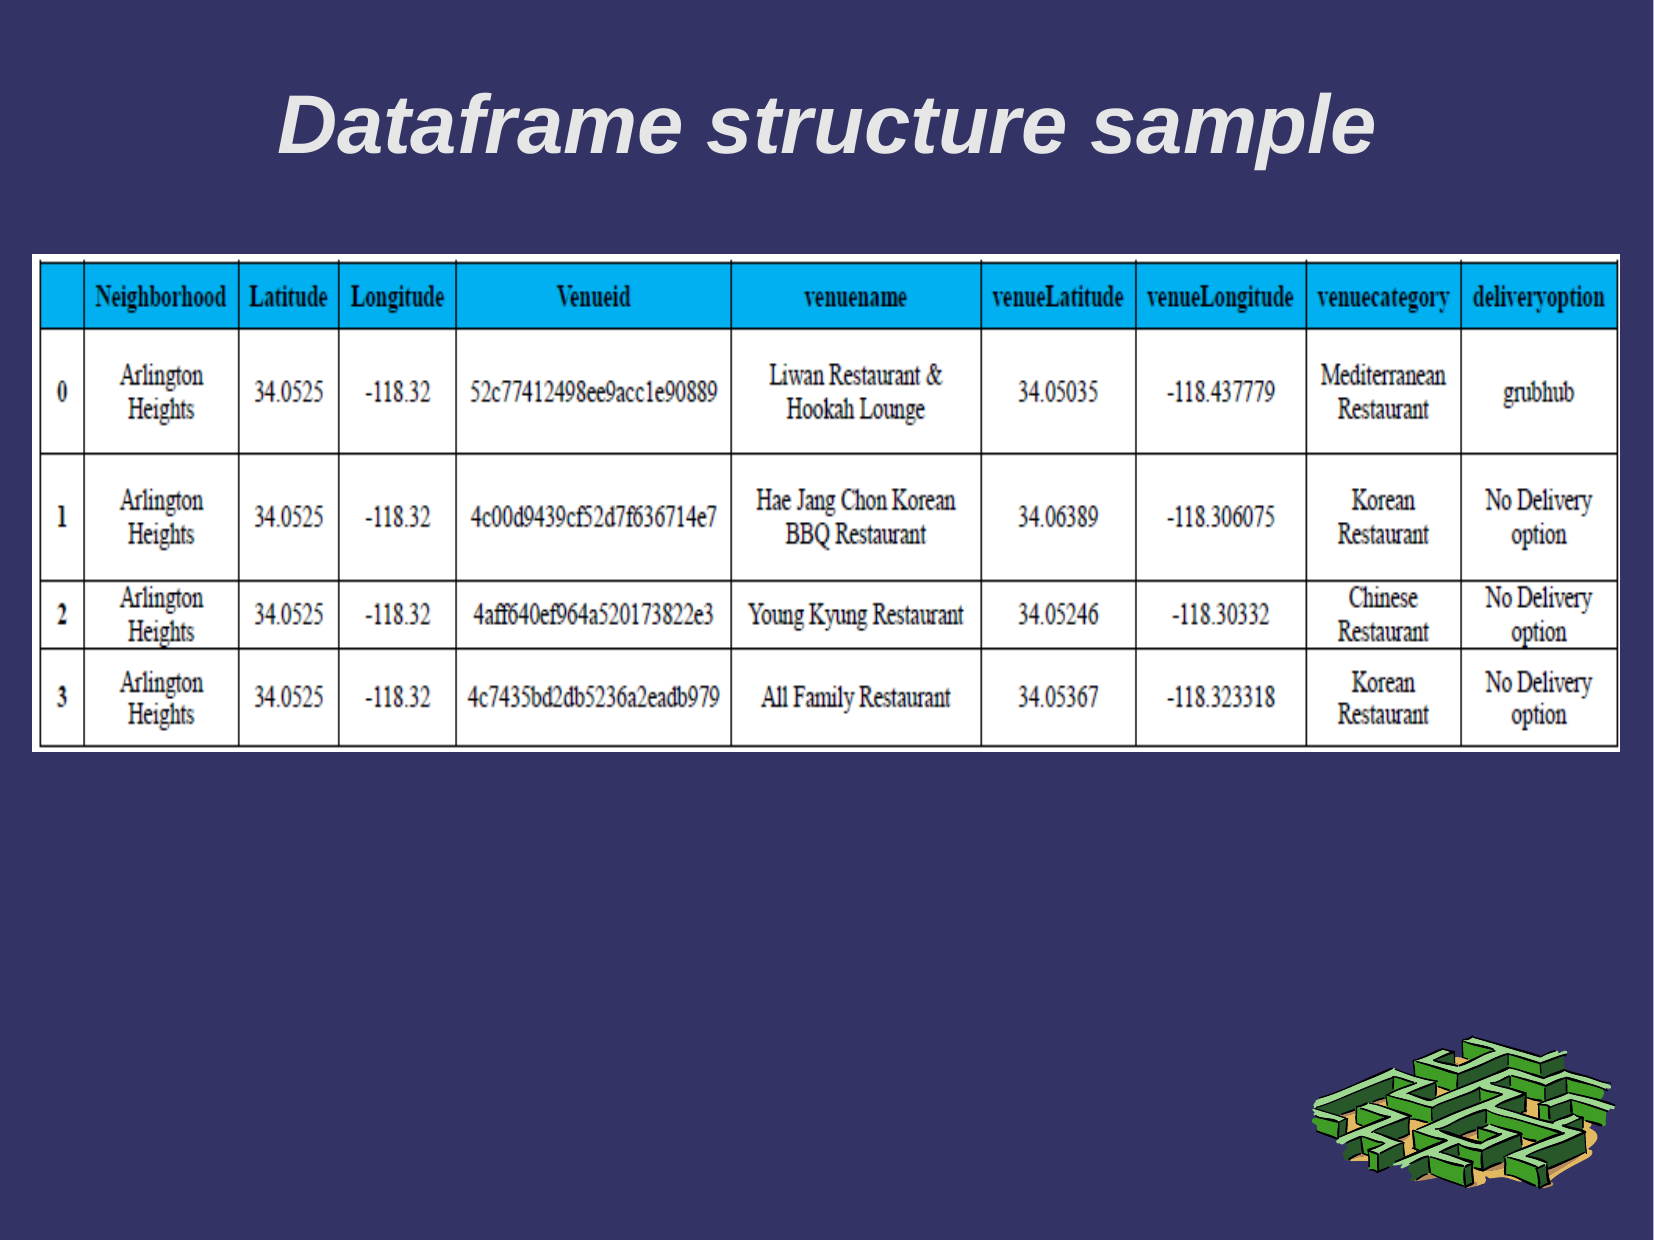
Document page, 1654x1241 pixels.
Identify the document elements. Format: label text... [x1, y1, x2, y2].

picture [32, 254, 1620, 752]
title Dataframe structure sample [121, 19, 1534, 227]
